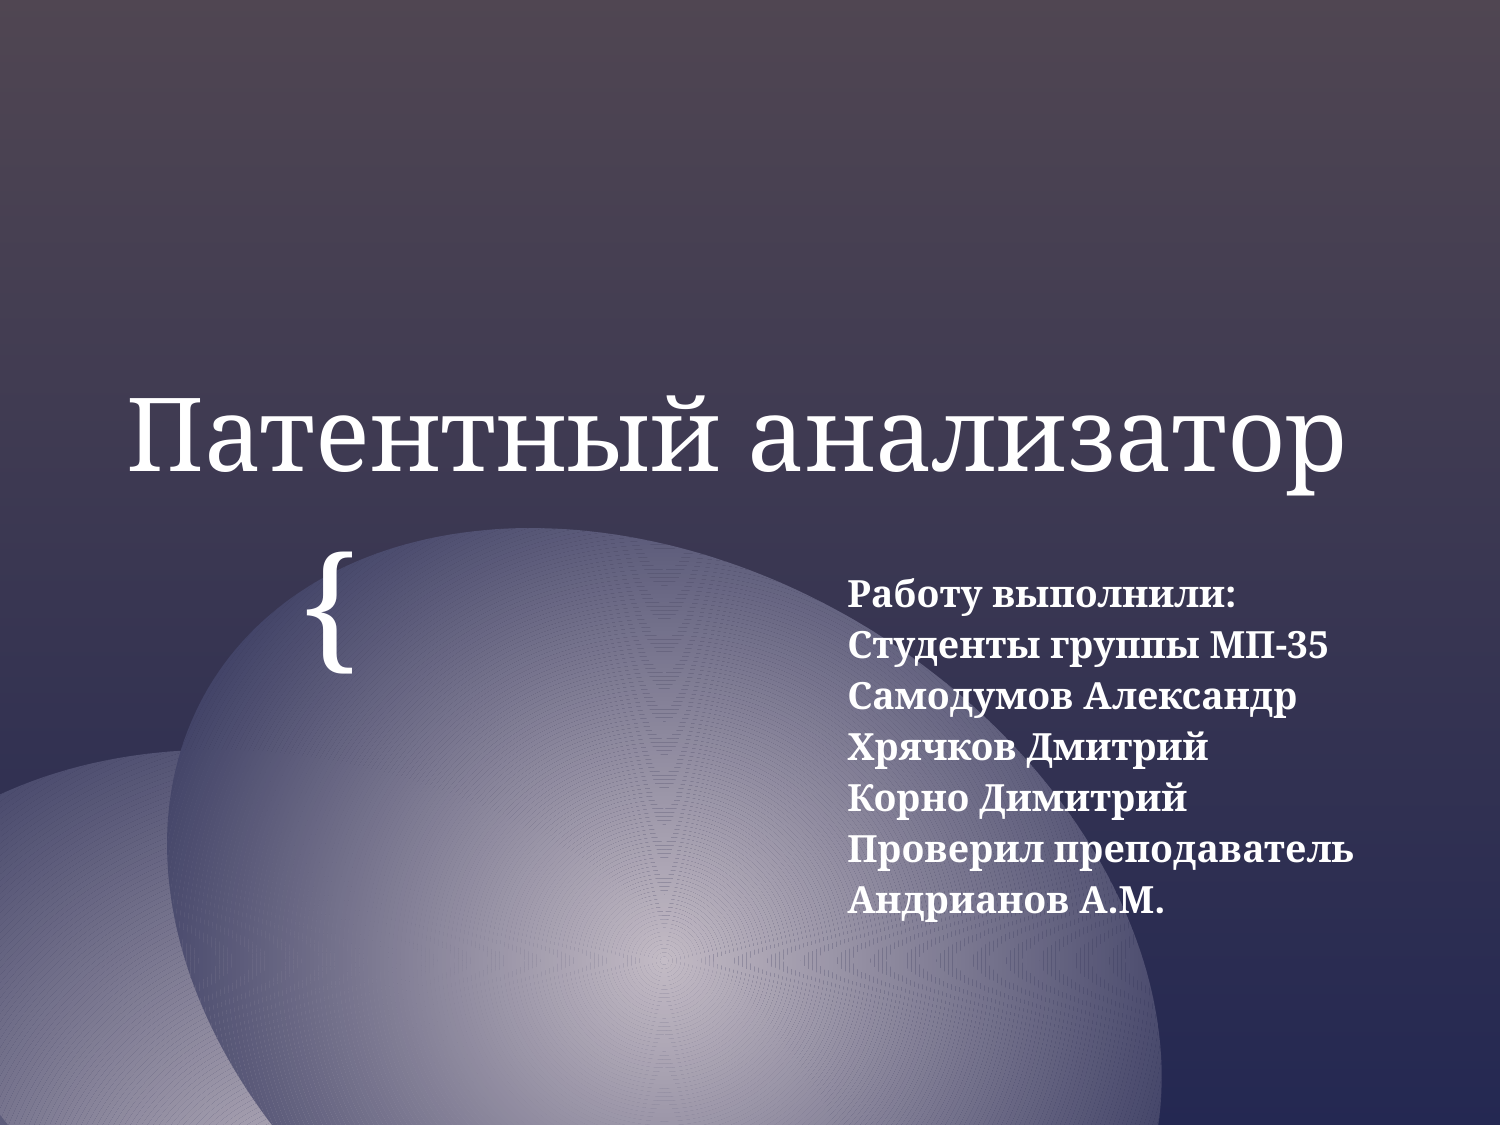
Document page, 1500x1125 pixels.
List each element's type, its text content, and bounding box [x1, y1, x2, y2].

text_box Работу выполнили: Студенты группы МП-35 Самодумов Александр Хрячков Дмитрий Корно Димитрий Проверил преподаватель Андрианов А.М. [832, 560, 1463, 933]
title Патентный анализатор [112, 361, 1388, 721]
